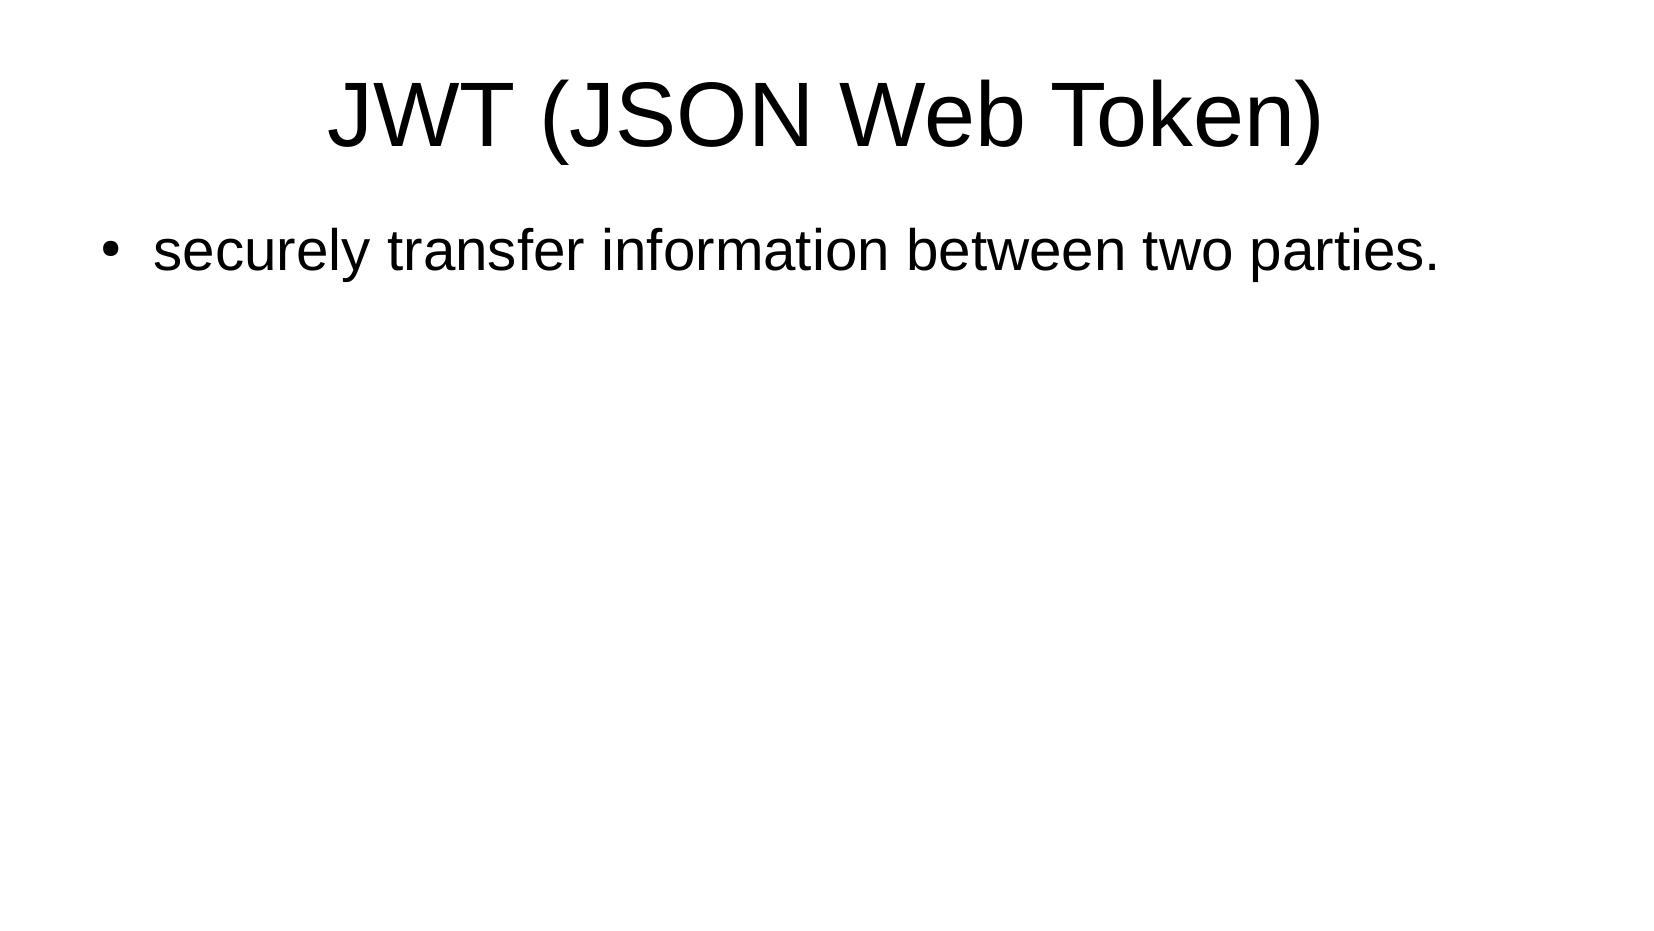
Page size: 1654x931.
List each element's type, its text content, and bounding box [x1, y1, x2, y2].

title JWT (JSON Web Token) [82, 37, 1571, 193]
list securely transfer information between two parties. [82, 217, 1571, 758]
